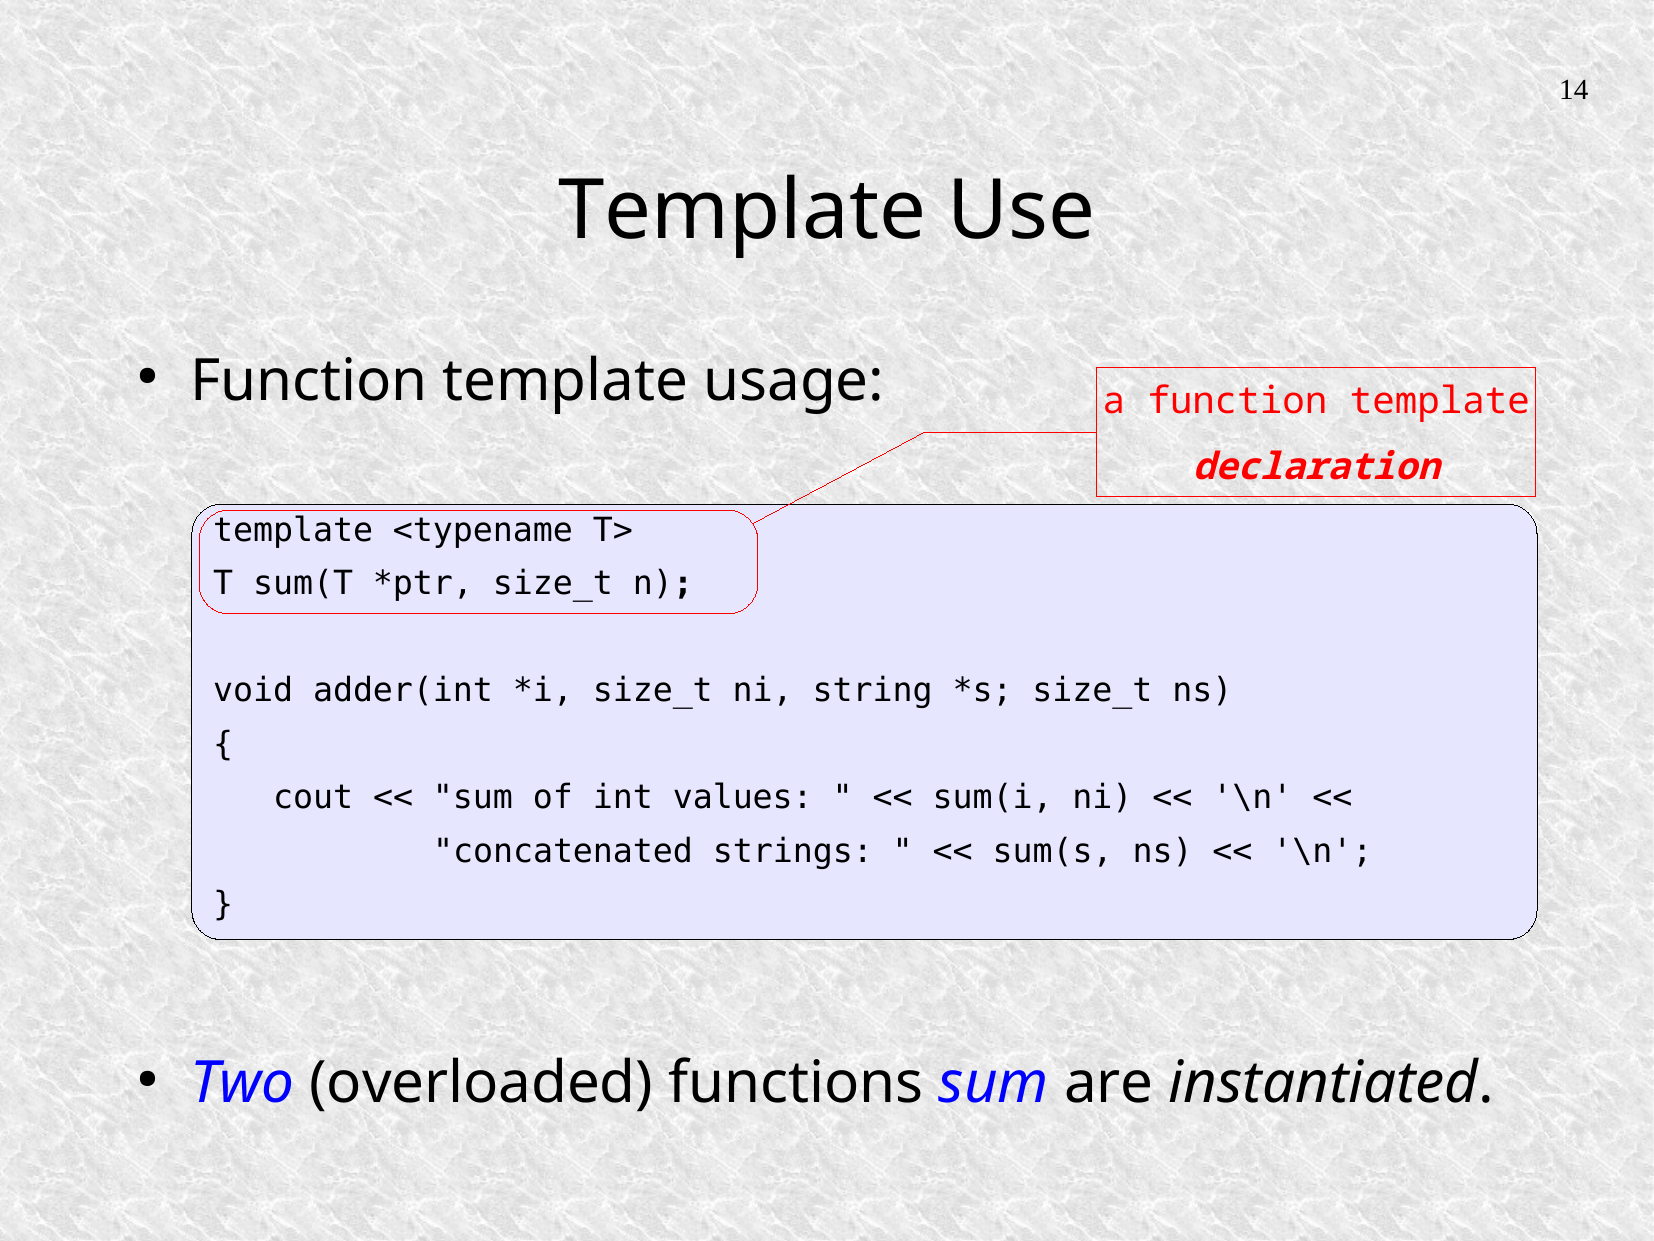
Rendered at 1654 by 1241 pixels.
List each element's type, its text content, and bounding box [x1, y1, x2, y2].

text_box template <typename T> T sum(T *ptr, size_t n); void adder(int *i, size_t ni, string *s; size_t ns) { cout << "sum of int values: " << sum(i, ni) << '\n' << "concatenated strings: " << sum(s, ns) << '\n'; } [213, 510, 1525, 1044]
text_box a function template declaration [1096, 367, 1536, 497]
picture [0, 0, 1654, 1241]
list Function template usage: Two (overloaded) functions sum are instantiated. [119, 338, 1532, 1145]
text_box [1532, 517, 1538, 927]
title Template Use [121, 102, 1534, 311]
